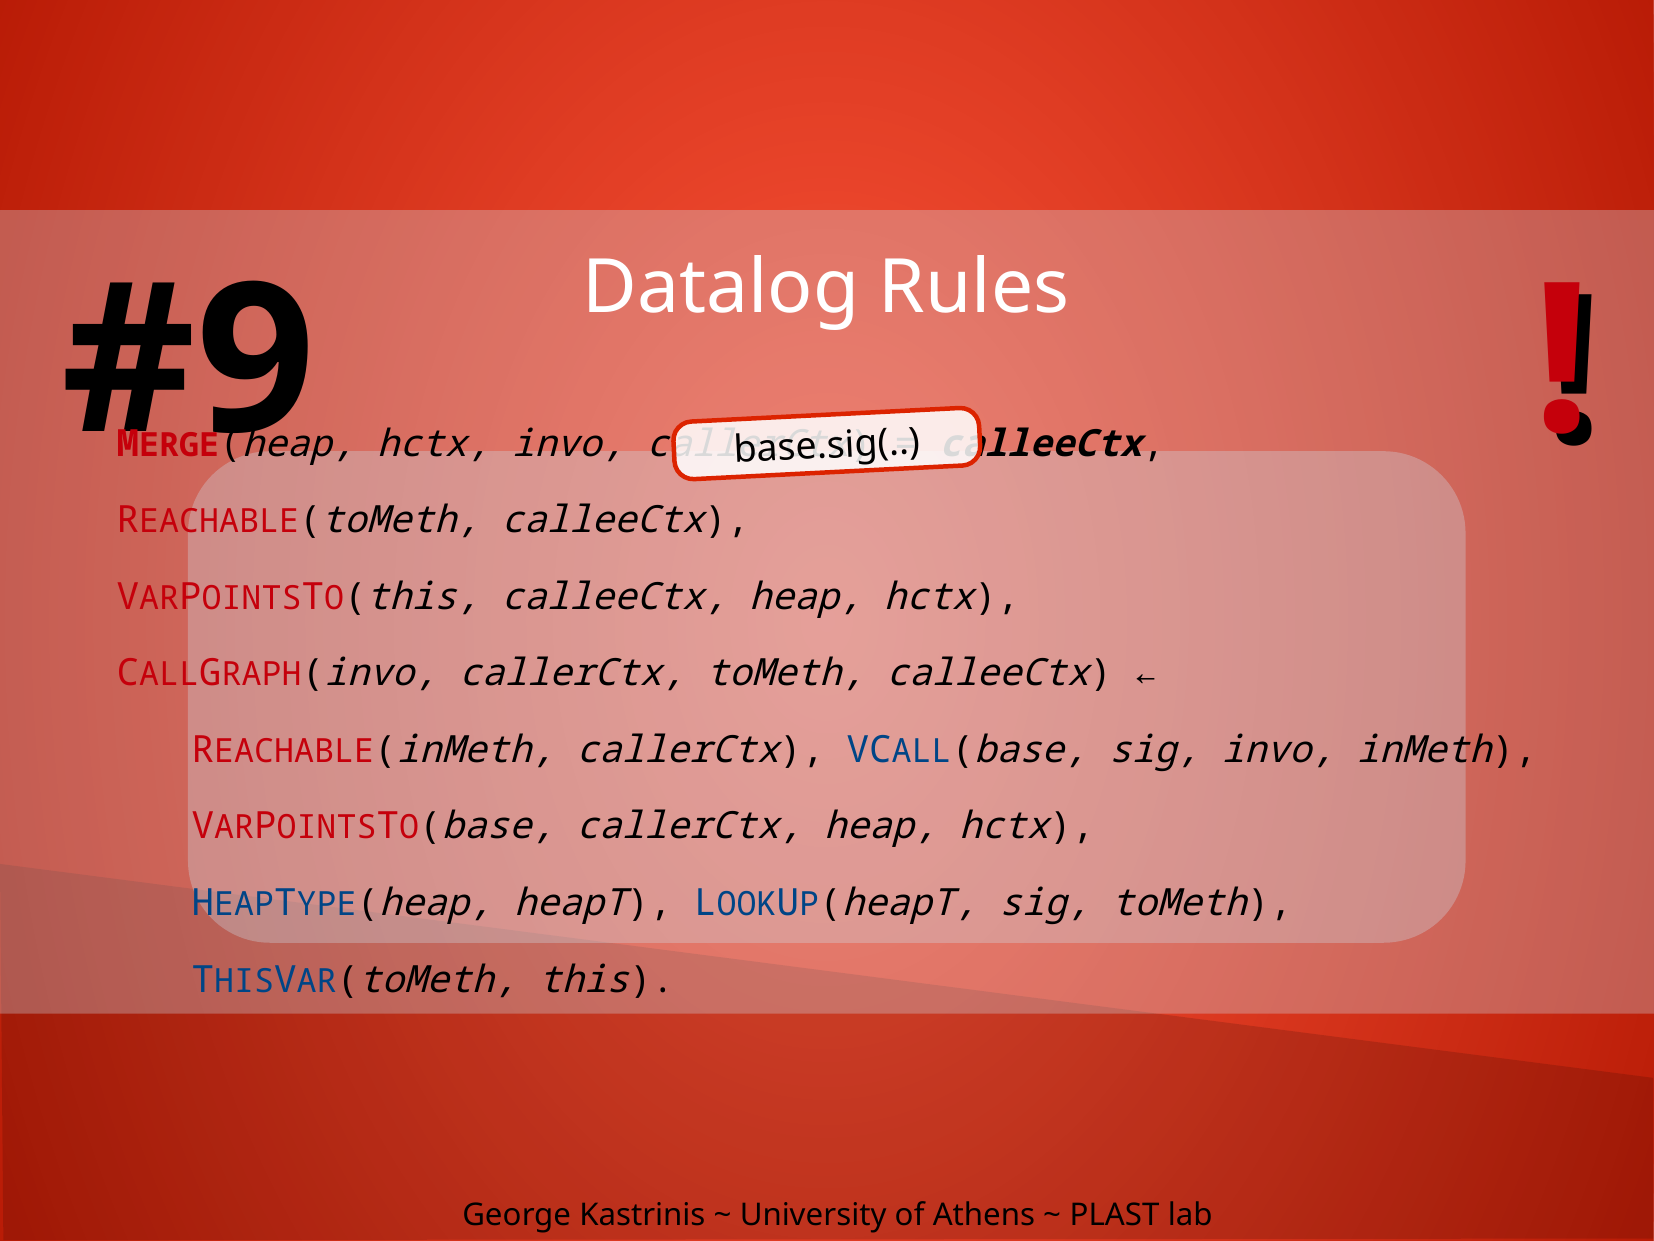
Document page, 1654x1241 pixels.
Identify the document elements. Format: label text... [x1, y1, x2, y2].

text_box ! [1518, 201, 1609, 451]
text_box George Kastrinis ~ University of Athens ~ PLAST lab [447, 1185, 1207, 1236]
text_box [384, 438, 396, 451]
text_box [1062, 439, 1070, 444]
text_box [230, 451, 245, 459]
text_box [0, 210, 1654, 1014]
text_box [542, 438, 554, 451]
text_box [1040, 439, 1048, 444]
text_box #9 [46, 201, 361, 451]
text_box base.sig(..) [673, 408, 981, 480]
text_box Datalog Rules [568, 225, 1086, 331]
text_box [587, 438, 599, 451]
text_box #9 [317, 438, 329, 451]
text_box [184, 511, 190, 529]
text_box #9 [293, 446, 305, 451]
text_box MERGE(heap, hctx, invo, callerCtx) = calleeCtx, REACHABLE(toMeth, calleeCtx), VARPOINTSTO(this, calleeCtx, heap, hctx), CALLGRAPH(invo, callerCtx, toMeth, calleeCtx) ← REACHABLE(inMeth, callerCtx), VCALL(base, sig, invo, inMeth), VARPOINTSTO(base, callerCtx, heap, hctx), HEAPTYPE(heap, heapT), LOOKUP(heapT, sig, toMeth), THISVAR(toMeth, this). [187, 451, 1466, 943]
text_box #9 [249, 438, 261, 451]
text_box #9 [273, 438, 284, 444]
text_box #9 [166, 436, 172, 443]
